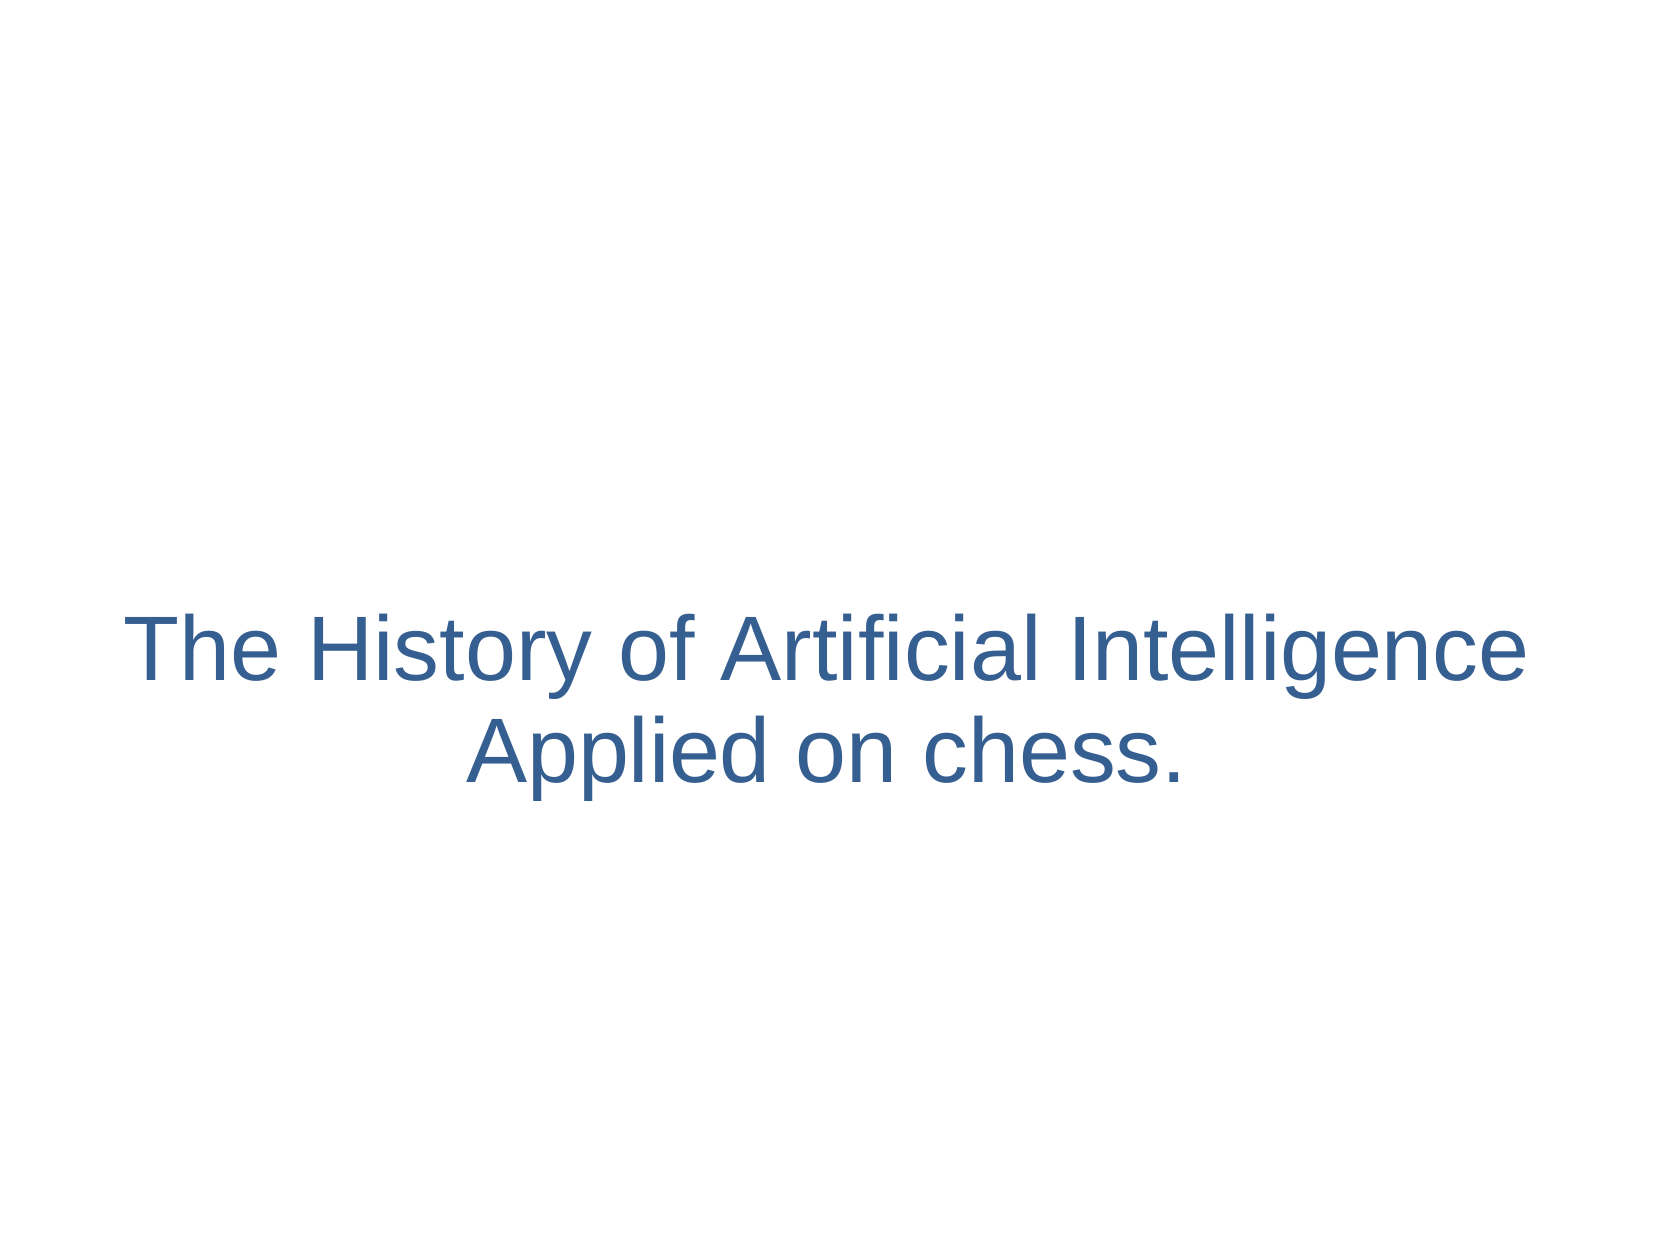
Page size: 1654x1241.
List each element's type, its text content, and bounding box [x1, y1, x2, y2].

subtitle The History of Artificial Intelligence Applied on chess. [82, 290, 1571, 1109]
